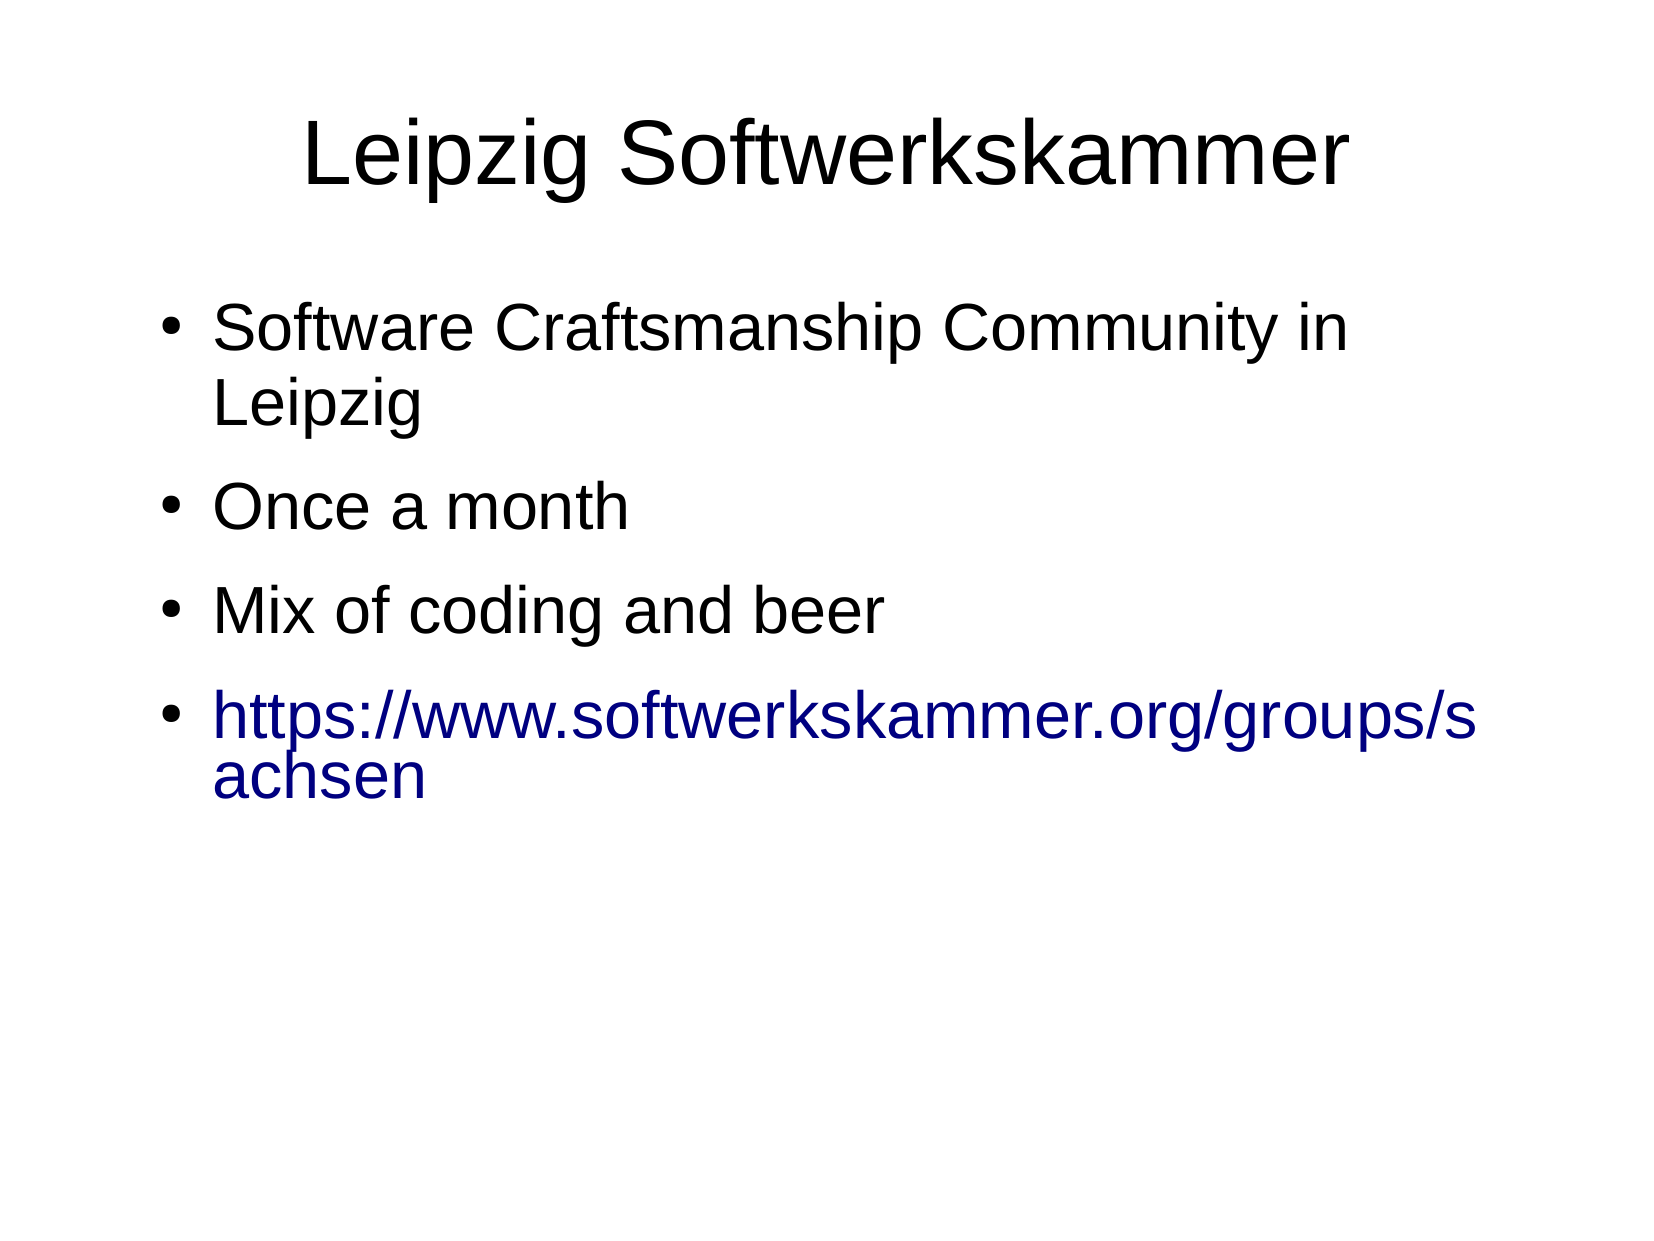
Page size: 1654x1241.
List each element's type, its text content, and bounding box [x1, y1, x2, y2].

title Leipzig Softwerkskammer [82, 49, 1571, 257]
list Software Craftsmanship Community in Leipzig Once a month Mix of coding and beer https://www.softwerkskammer.org/groups/sachsen [141, 290, 1501, 1010]
